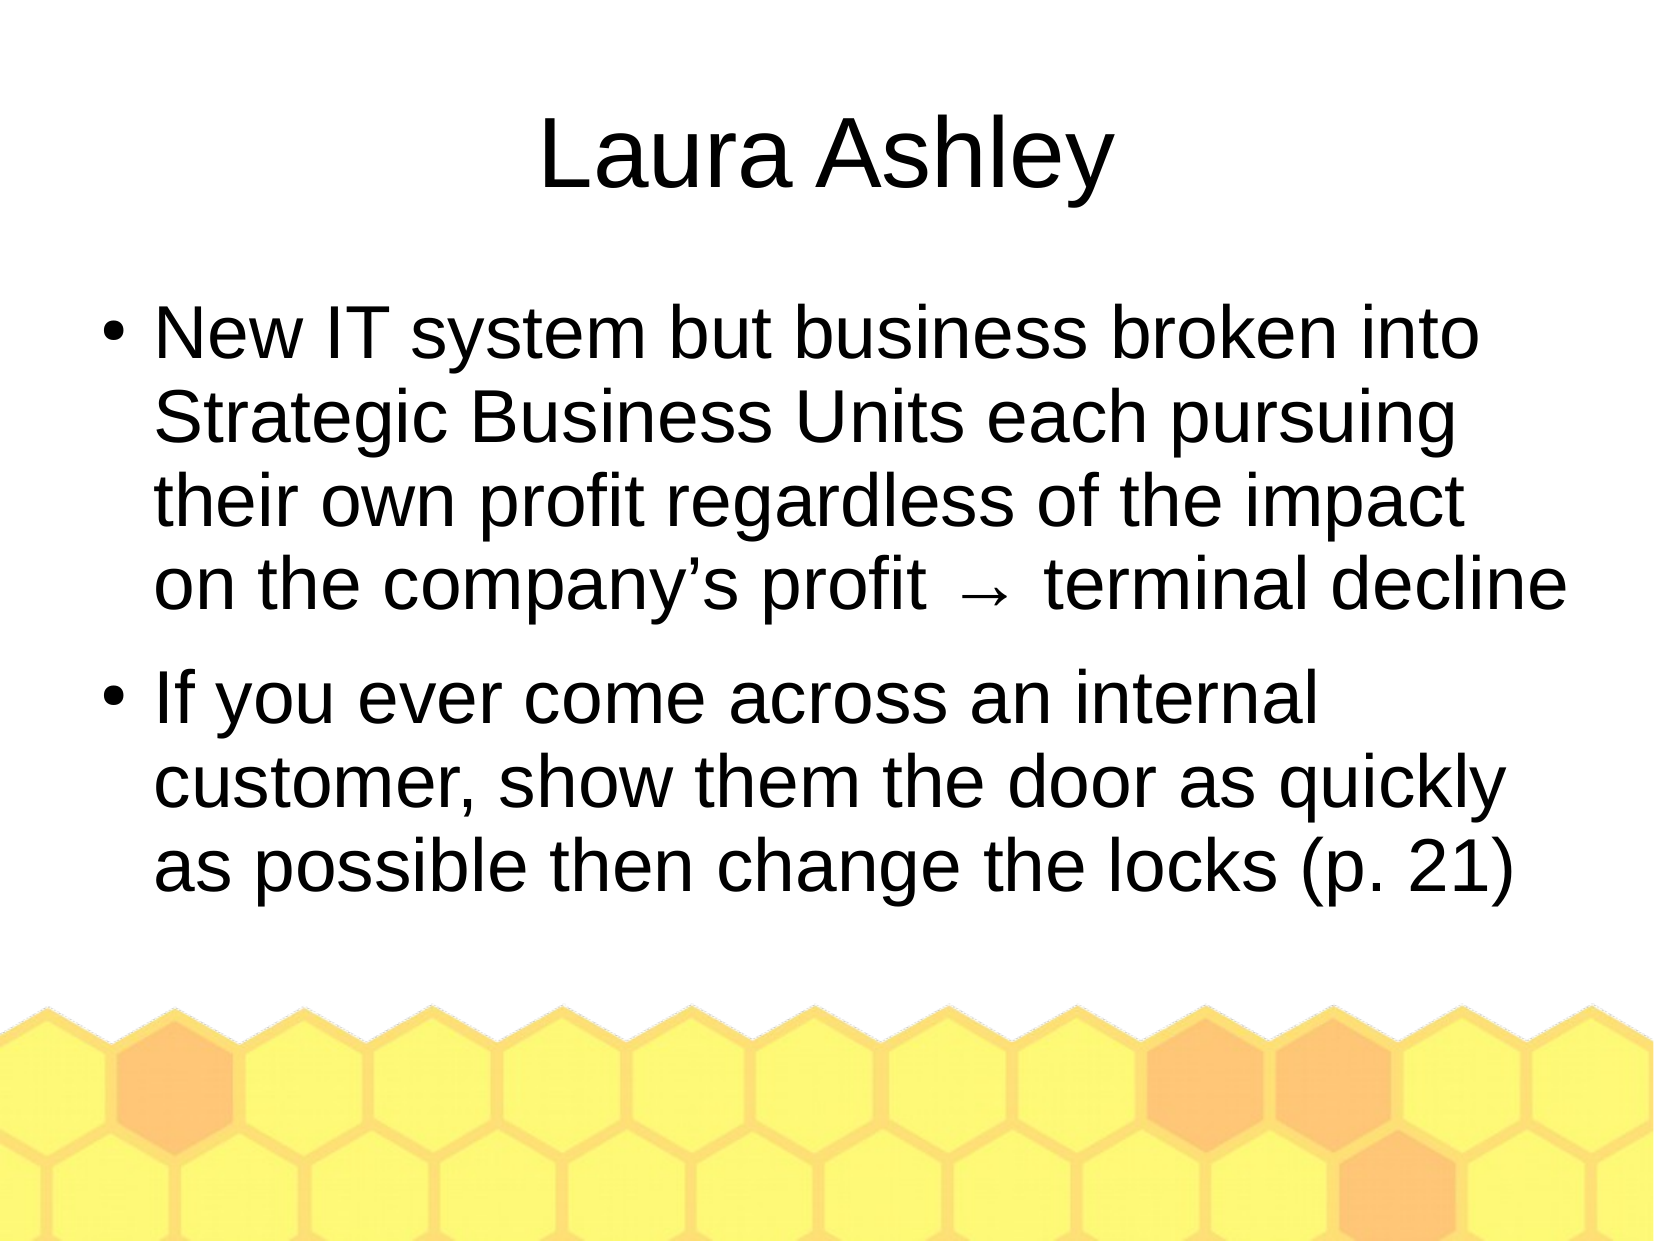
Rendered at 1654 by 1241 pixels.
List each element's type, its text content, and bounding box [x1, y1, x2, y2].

picture [0, 1001, 1654, 1241]
title Laura Ashley [82, 49, 1571, 257]
list New IT system but business broken into Strategic Business Units each pursuing their own profit regardless of the impact on the company’s profit → terminal decline If you ever come across an internal customer, show them the door as quickly as possible then change the locks (p. 21) [82, 290, 1571, 1010]
